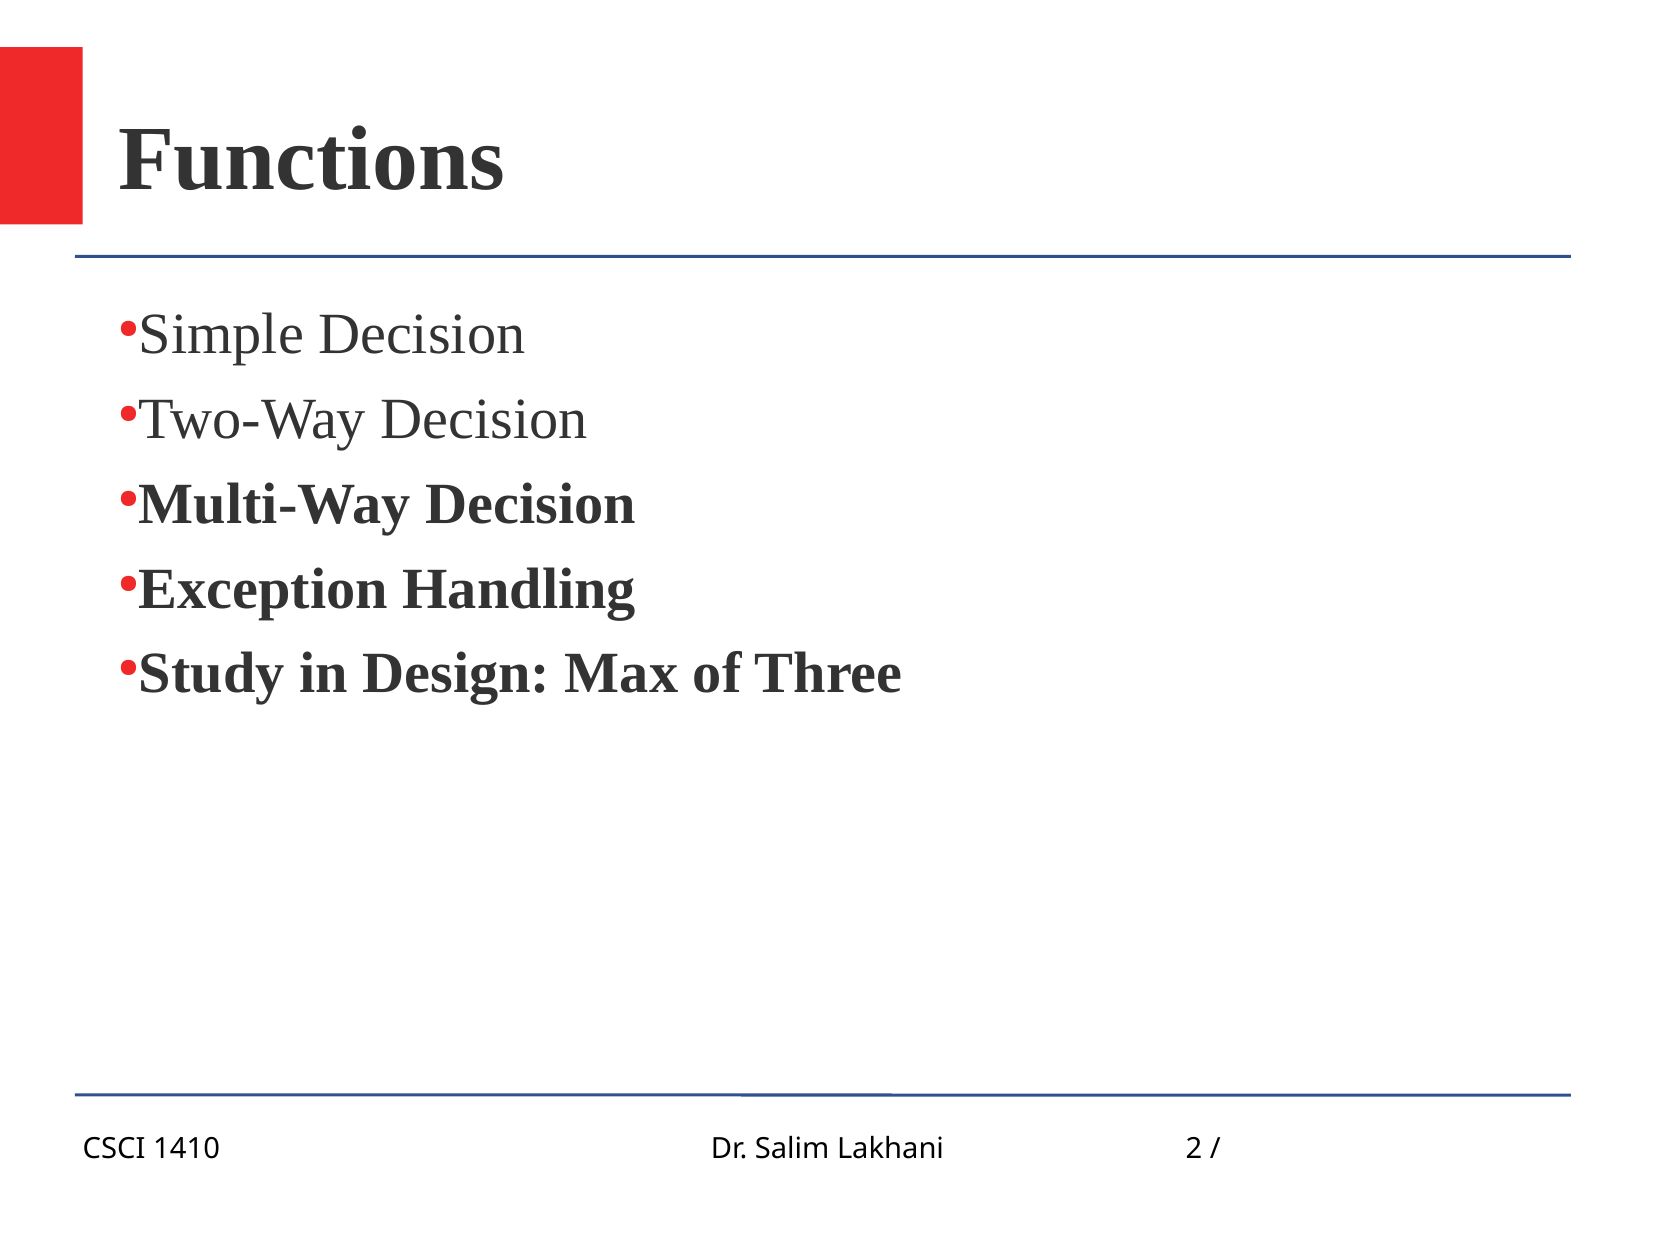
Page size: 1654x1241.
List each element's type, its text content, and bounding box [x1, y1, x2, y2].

list Simple Decision Two-Way Decision Multi-Way Decision Exception Handling Study in Design: Max of Three [118, 295, 1536, 1080]
text_box Dr. Salim Lakhani [565, 1129, 1090, 1216]
text_box / [1185, 1129, 1571, 1216]
text_box CSCI 1410 [82, 1129, 468, 1216]
title Functions [118, 49, 1571, 257]
